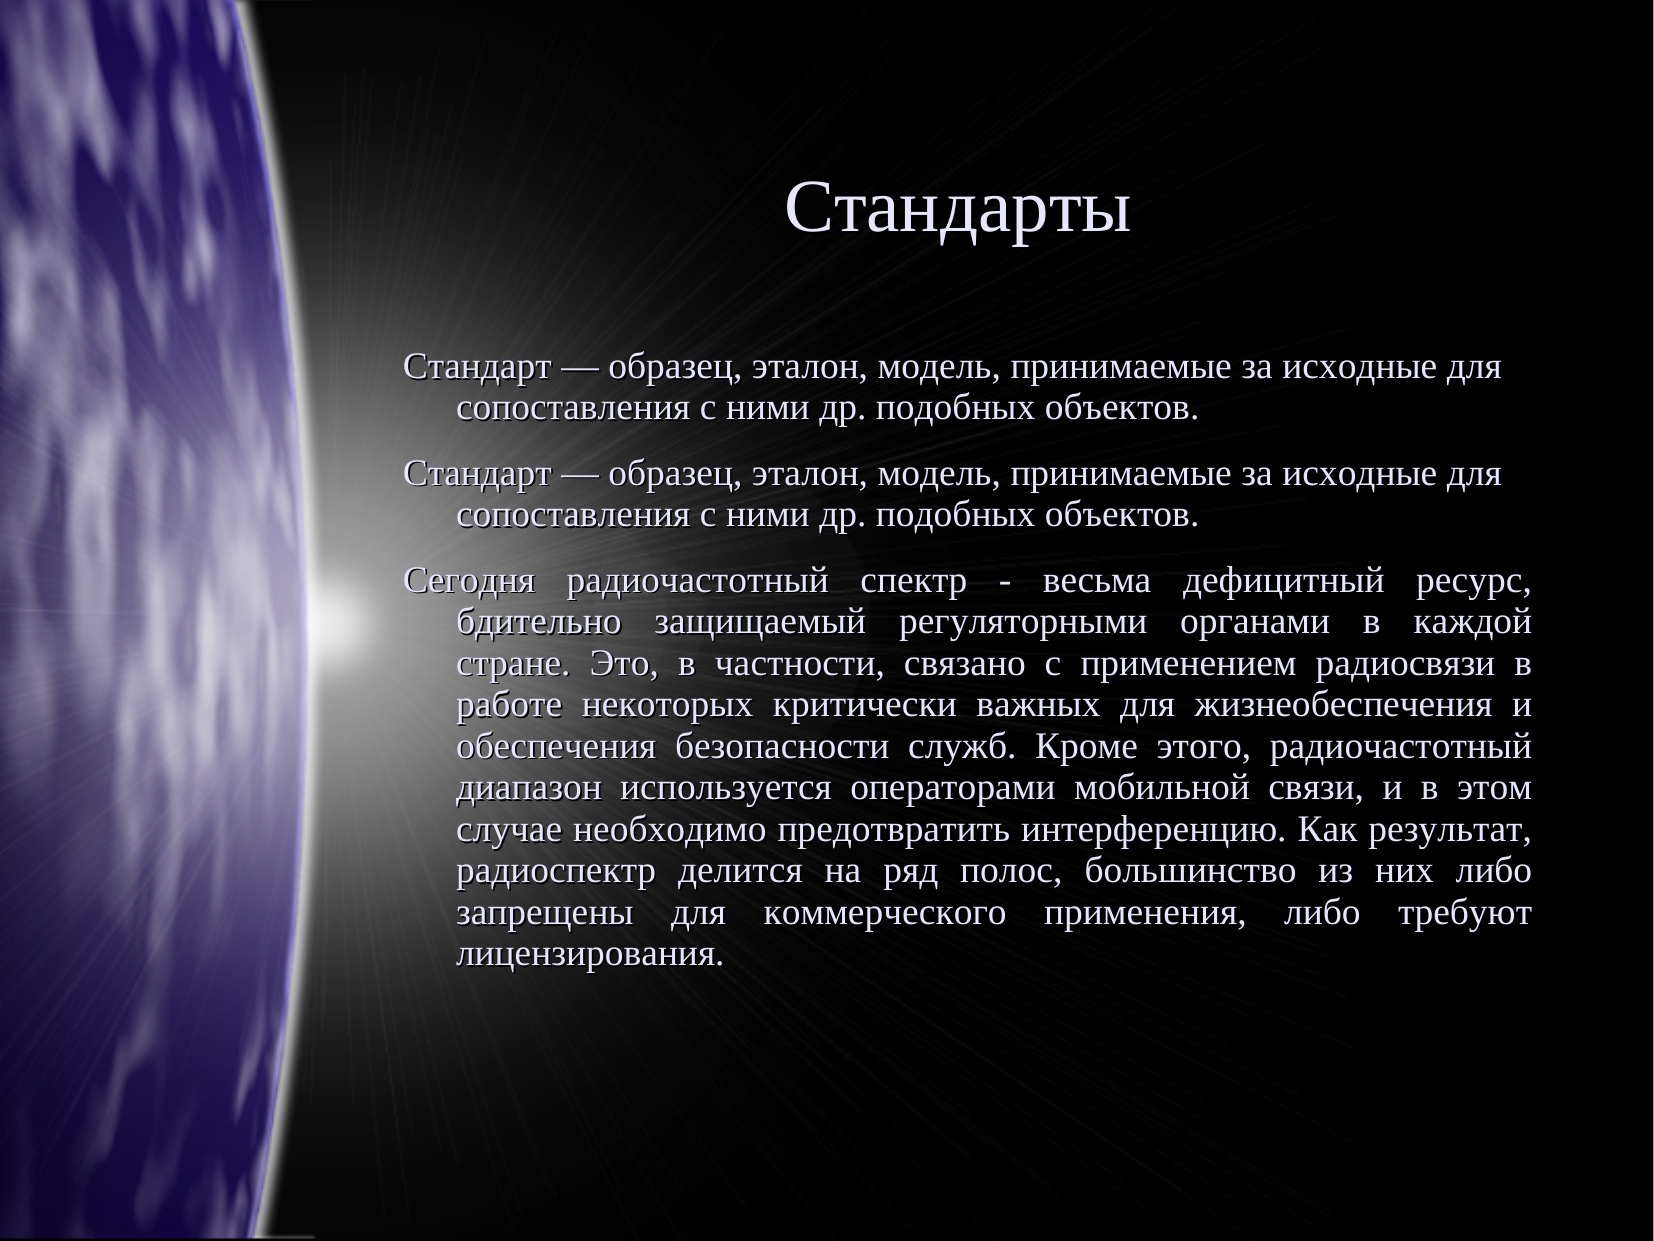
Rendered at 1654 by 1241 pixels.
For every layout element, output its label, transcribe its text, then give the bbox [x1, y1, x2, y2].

picture [0, 0, 1654, 1241]
list Стандарт — образец, эталон, модель, принимаемые за исходные для сопоставления с ними др. подобных объектов. Стандарт — образец, эталон, модель, принимаемые за исходные для сопоставления с ними др. подобных объектов. Сегодня радиочастотный спектр - весьма дефицитный ресурс, бдительно защищаемый регуляторными органами в каждой стране. Это, в частности, связано с применением радиосвязи в работе некоторых критически важных для жизнеобеспечения и обеспечения безопасности служб. Кроме этого, радиочастотный диапазон используется операторами мобильной связи, и в этом случае необходимо предотвратить интерференцию. Как результат, радиоспектр делится на ряд полос, большинство из них либо запрещены для коммерческого применения, либо требуют лицензирования. [385, 344, 1534, 1112]
title Стандарты [383, 110, 1534, 303]
